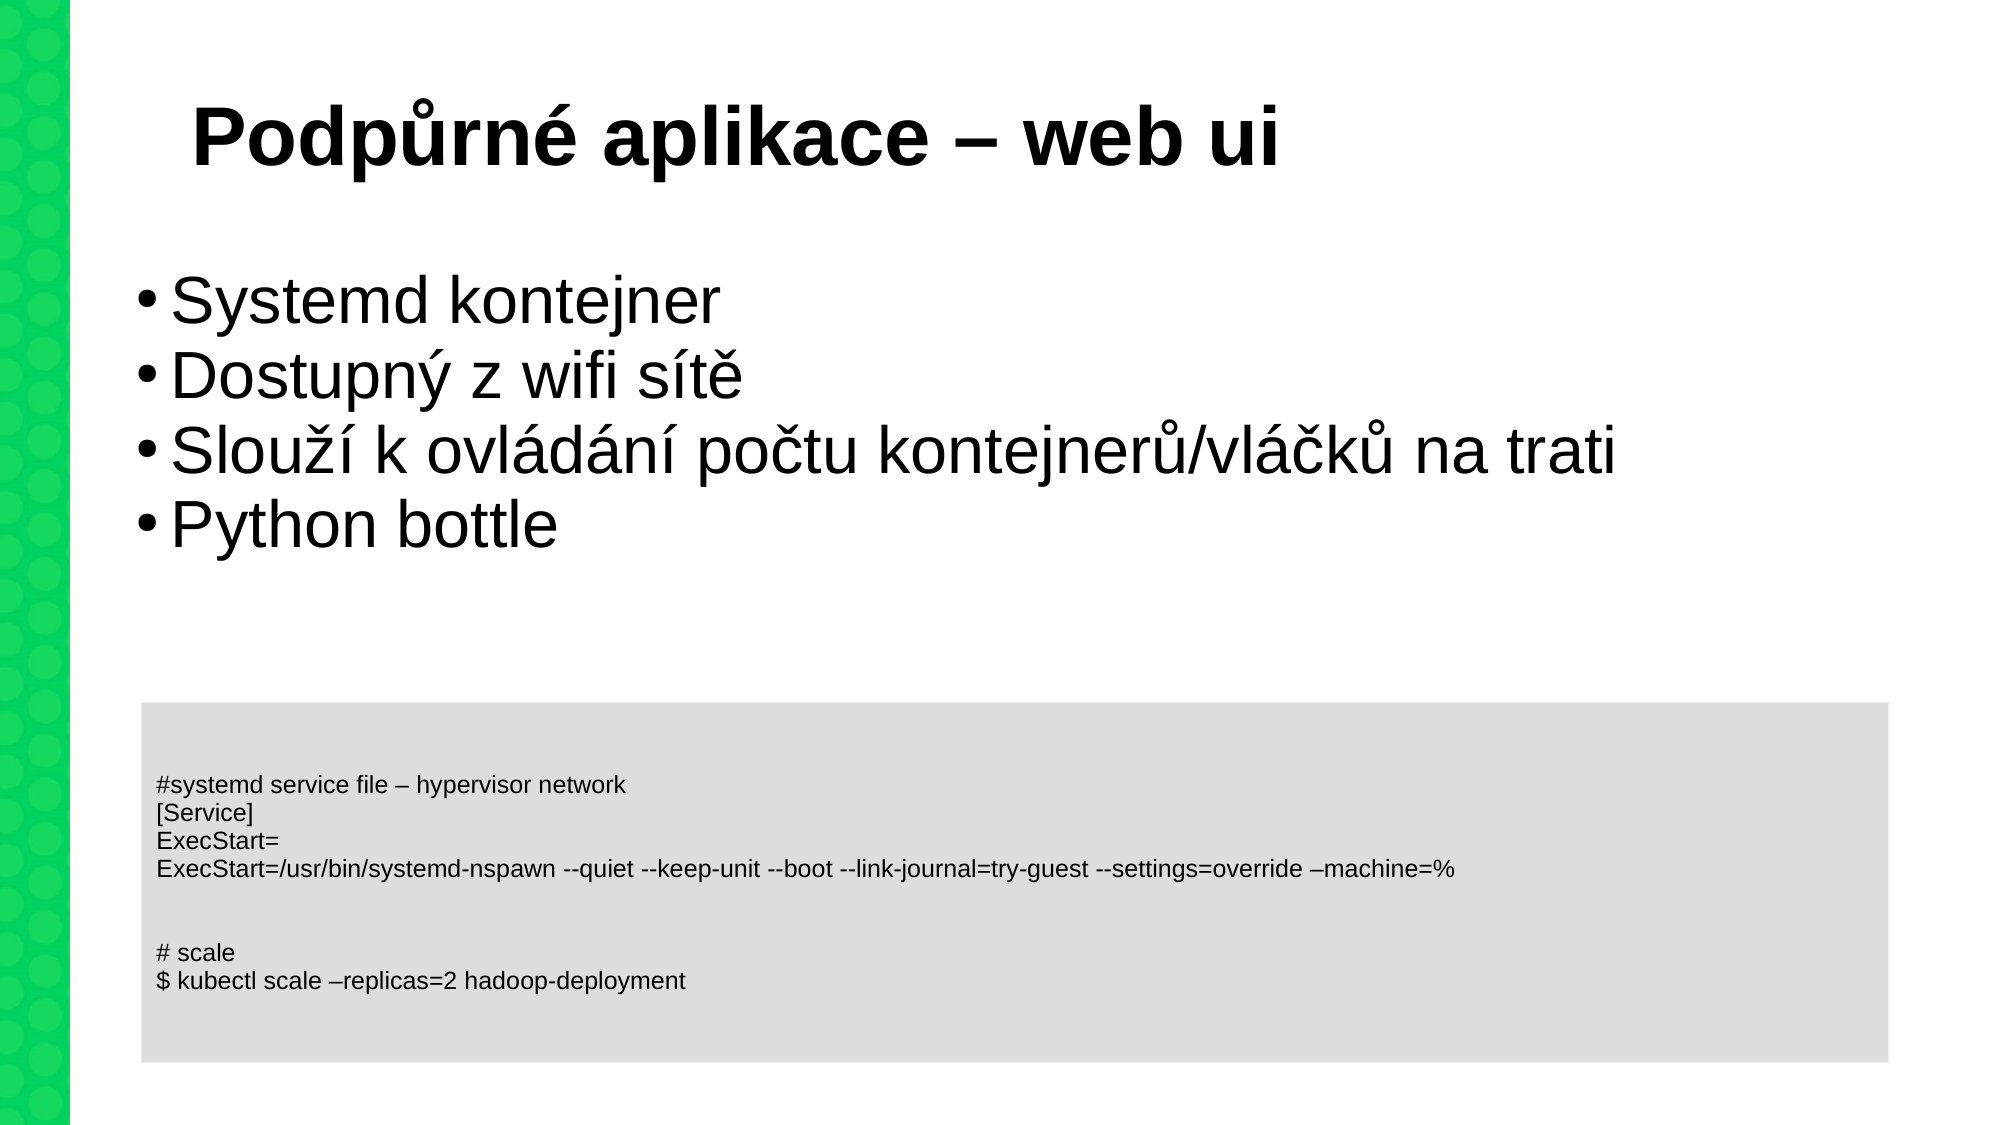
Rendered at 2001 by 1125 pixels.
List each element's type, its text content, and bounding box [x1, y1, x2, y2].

subtitle Systemd kontejner Dostupný z wifi sítě Slouží k ovládání počtu kontejnerů/vláčků na trati Python bottle [99, 263, 1900, 916]
text_box #systemd service file – hypervisor network [Service] ExecStart= ExecStart=/usr/bin/systemd-nspawn --quiet --keep-unit --boot --link-journal=try-guest --settings=override –machine=% # scale $ kubectl scale –replicas=2 hadoop-deployment [141, 702, 1889, 1063]
picture [0, 0, 81, 1125]
title Podpůrné aplikace – web ui [191, 90, 1863, 184]
